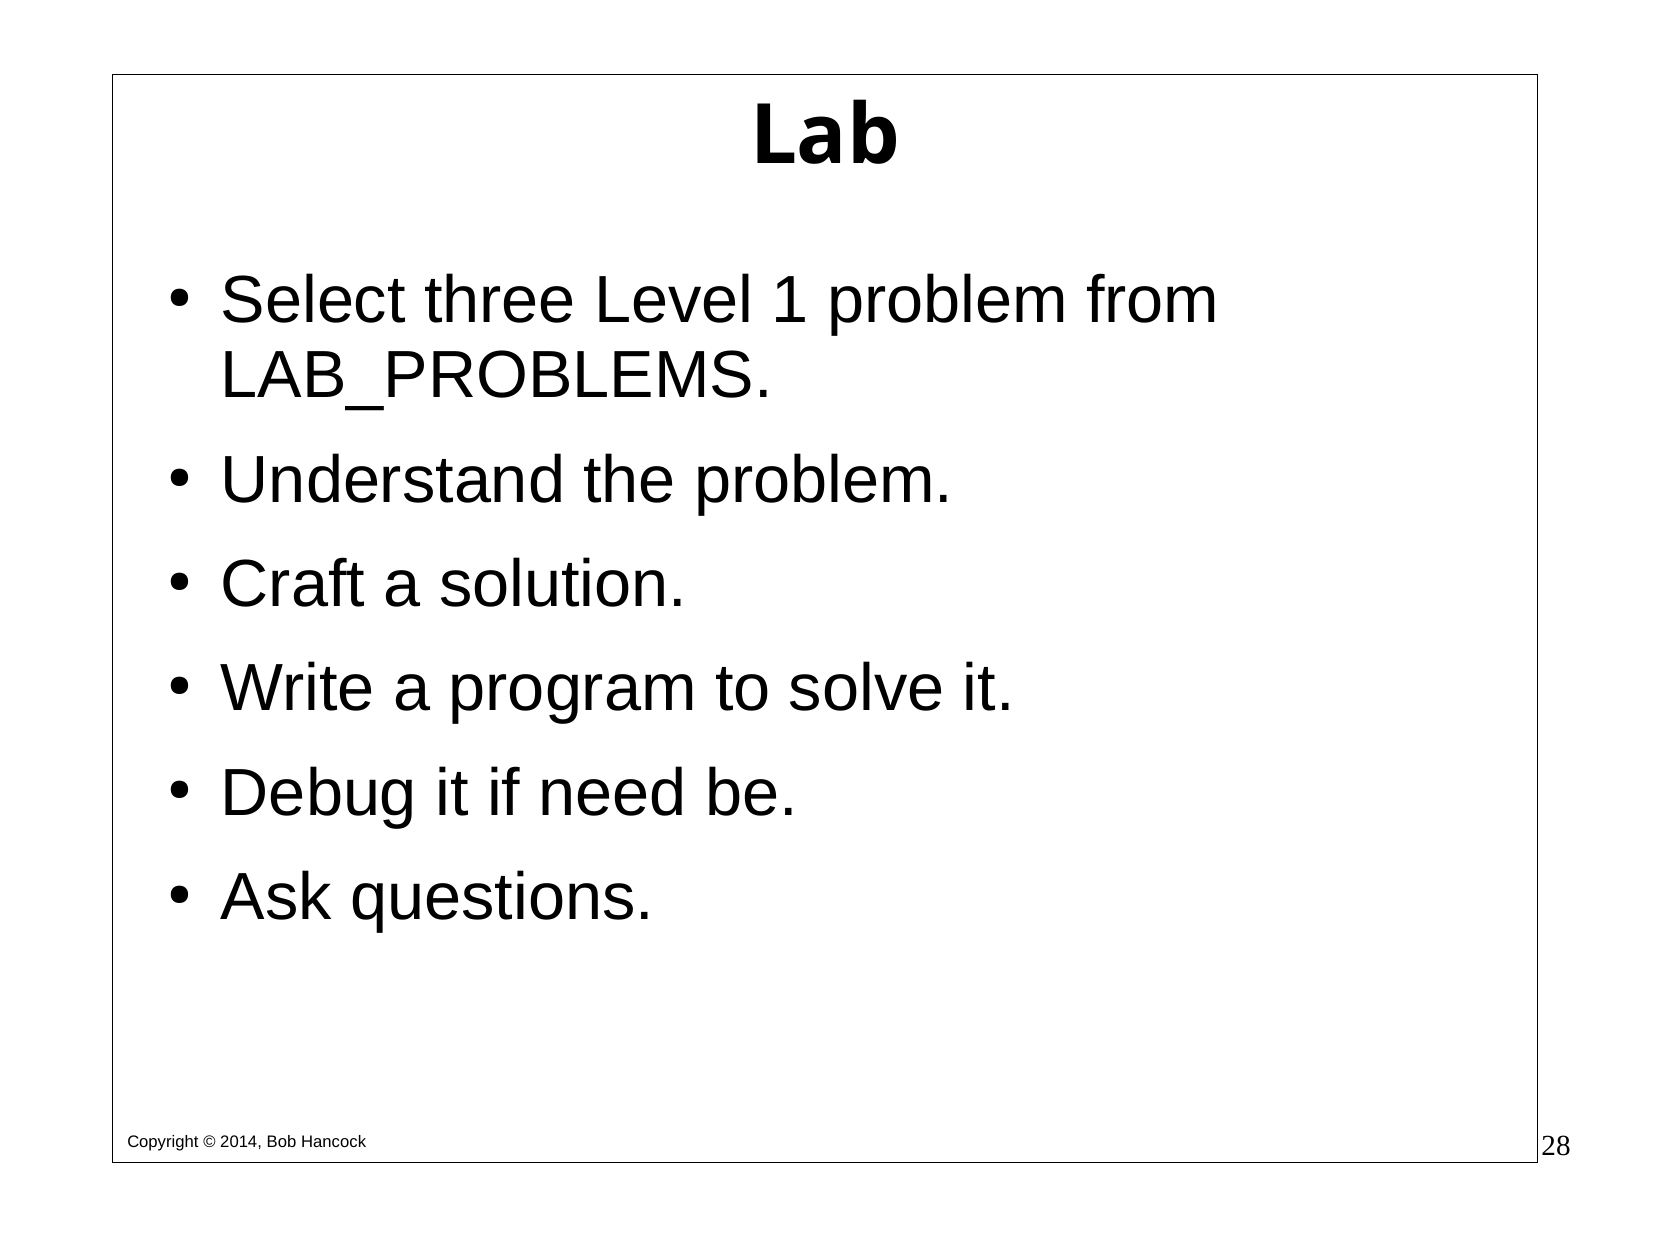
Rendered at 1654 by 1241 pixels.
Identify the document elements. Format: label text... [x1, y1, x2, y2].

text_box Copyright © 2014, Bob Hancock [112, 1125, 382, 1159]
title Lab [112, 75, 1538, 188]
list Select three Level 1 problem from LAB_PROBLEMS. Understand the problem. Craft a solution. Write a program to solve it. Debug it if need be. Ask questions. [150, 262, 1501, 1126]
